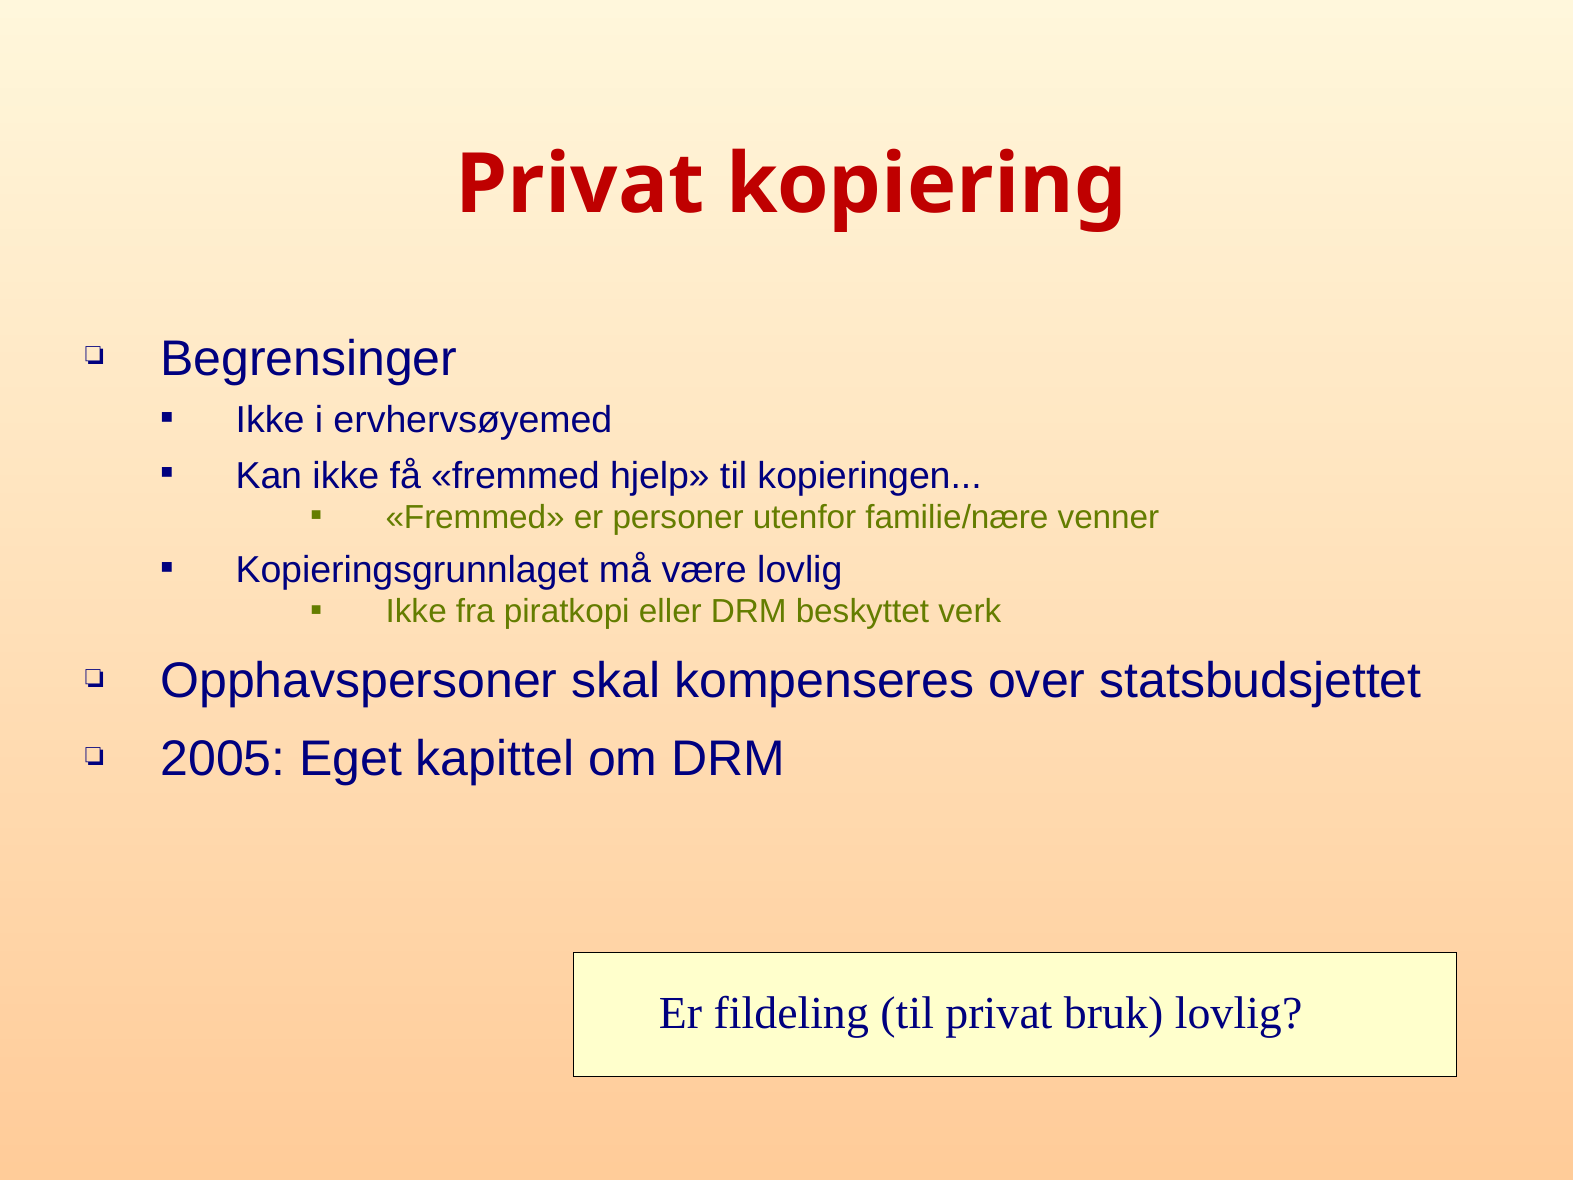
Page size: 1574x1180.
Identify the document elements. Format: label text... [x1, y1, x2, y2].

text_box Er fildeling (til privat bruk) lovlig? [573, 952, 1457, 1077]
title Privat kopiering [39, 54, 1543, 309]
list Begrensinger Ikke i ervhervsøyemed Kan ikke få «fremmed hjelp» til kopieringen... «Fremmed» er personer utenfor familie/nære venner Kopieringsgrunnlaget må være lovlig Ikke fra piratkopi eller DRM beskyttet verk Opphavspersoner skal kompenseres over statsbudsjettet 2005: Eget kapittel om DRM [85, 336, 1539, 1170]
